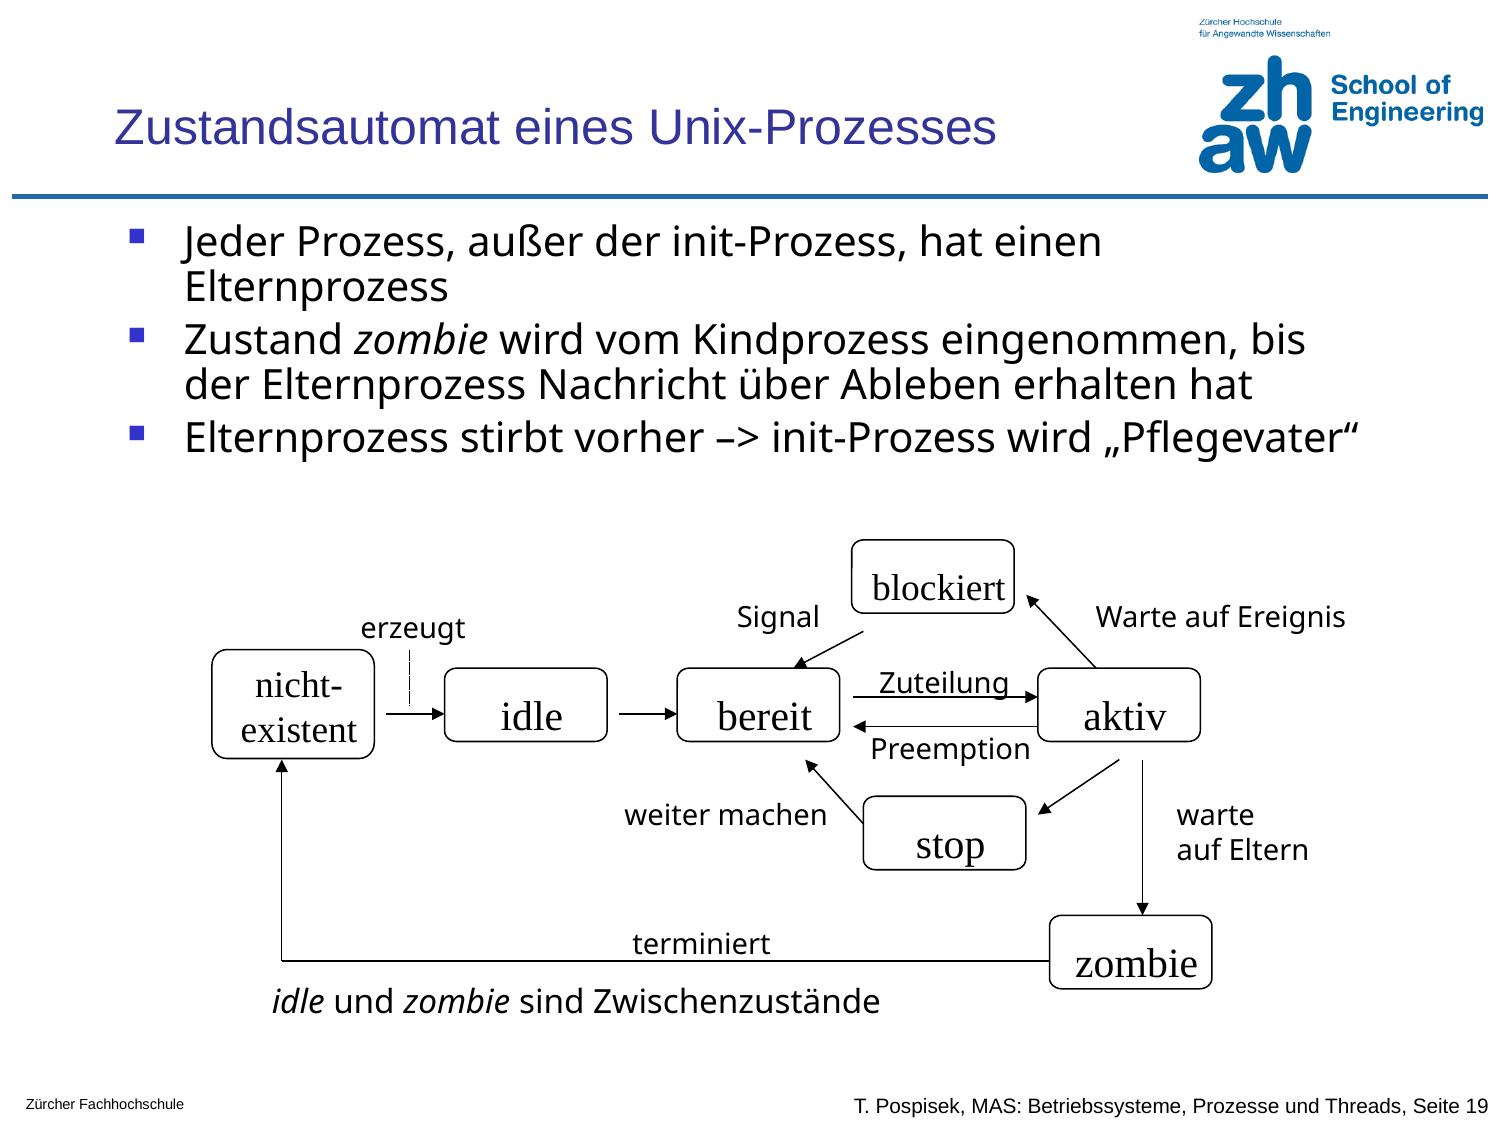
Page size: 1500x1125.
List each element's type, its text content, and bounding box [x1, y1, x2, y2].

title Zustandsautomat eines Unix-Prozesses [99, 50, 1379, 163]
text_box Zuteilung [864, 698, 1025, 707]
text_box Warte auf Ereignis [1080, 590, 1362, 641]
text_box warte auf Eltern [1161, 789, 1325, 875]
text_box stop [863, 796, 1026, 870]
text_box zombie [1049, 915, 1212, 989]
text_box aktiv [1037, 668, 1201, 742]
text_box bereit [677, 668, 840, 742]
picture [1199, 19, 1483, 173]
text_box idle [444, 668, 608, 742]
text_box erzeugt [345, 602, 481, 653]
text_box Preemption [855, 722, 1047, 773]
text_box blockiert [851, 539, 1015, 614]
text_box nicht- existent [211, 649, 375, 759]
text_box Zuteilung [864, 656, 1025, 696]
text_box Signal [722, 590, 836, 641]
text_box idle und zombie sind Zwischenzustände [257, 972, 897, 1028]
text_box terminiert [617, 918, 786, 969]
text_box weiter machen [609, 788, 844, 839]
list Jeder Prozess, außer der init-Prozess, hat einen Elternprozess Zustand zombie wird vom Kindprozess eingenommen, bis der Elternprozess Nachricht über Ableben erhalten hat Elternprozess stirbt vorher –> init-Prozess wird „Pflegevater“ [112, 212, 1388, 388]
